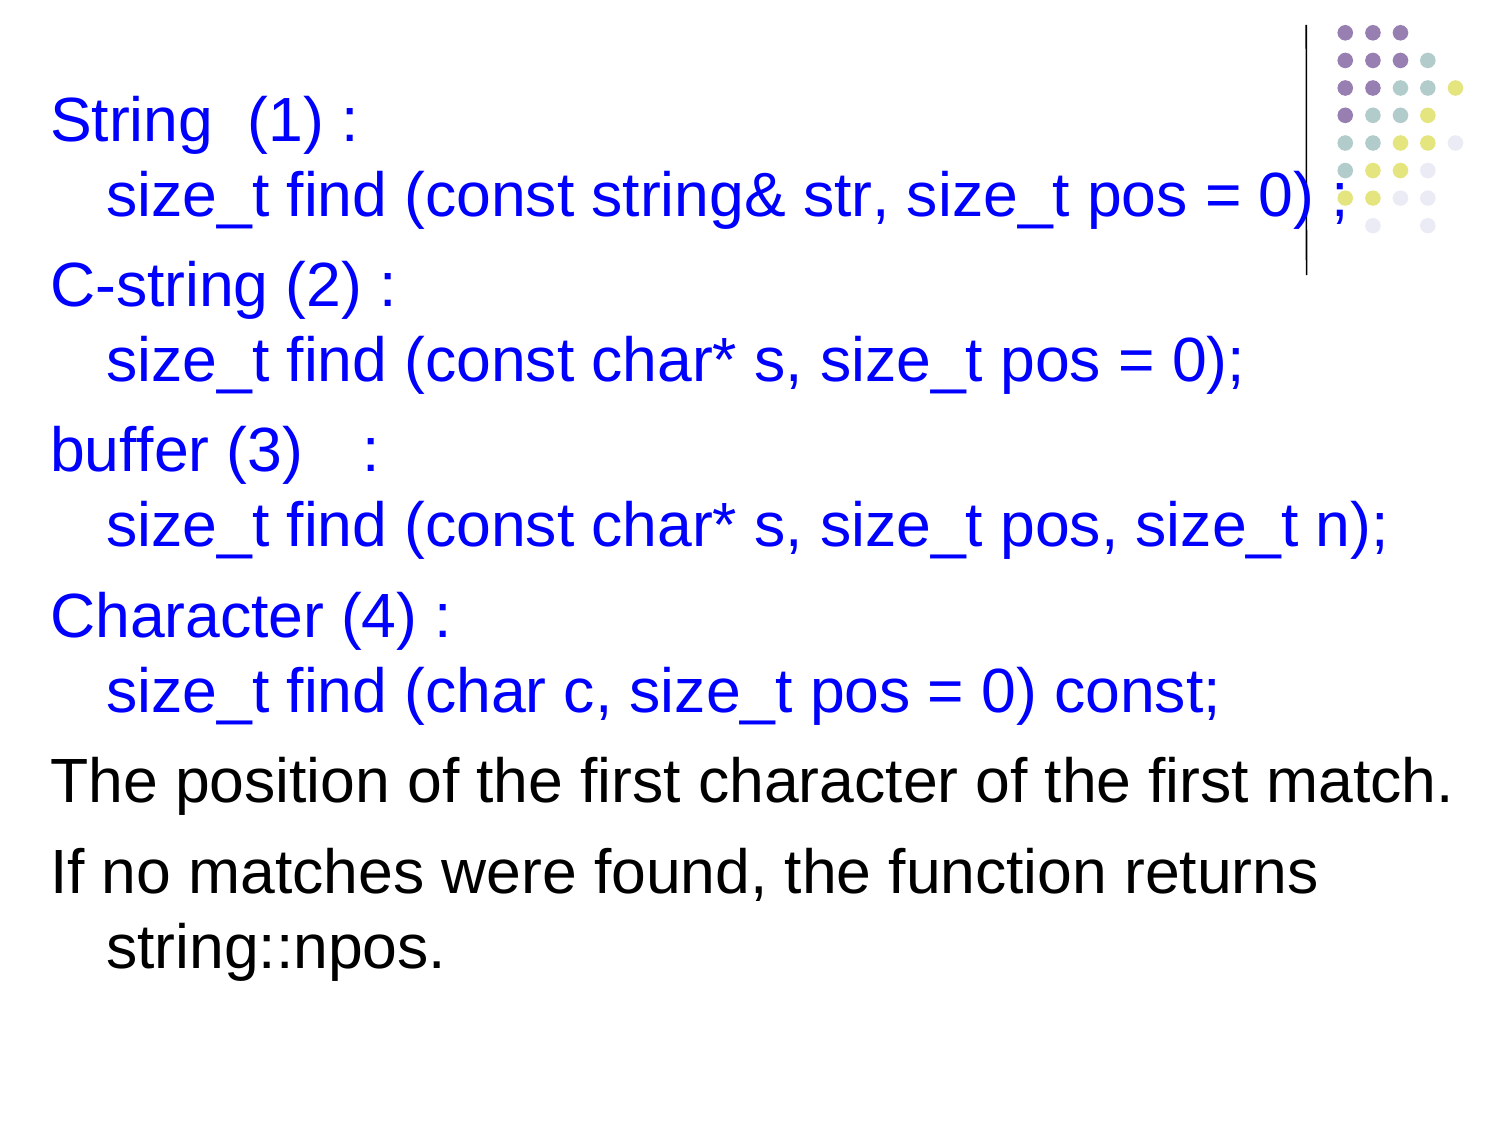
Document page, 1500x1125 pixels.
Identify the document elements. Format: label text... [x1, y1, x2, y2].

list String (1) : size_t find (const string& str, size_t pos = 0) ; C-string (2) : size_t find (const char* s, size_t pos = 0); buffer (3) : size_t find (const char* s, size_t pos, size_t n); Character (4) : size_t find (char c, size_t pos = 0) const; The position of the first character of the first match. If no matches were found, the function returns string::npos. [35, 70, 1477, 1028]
